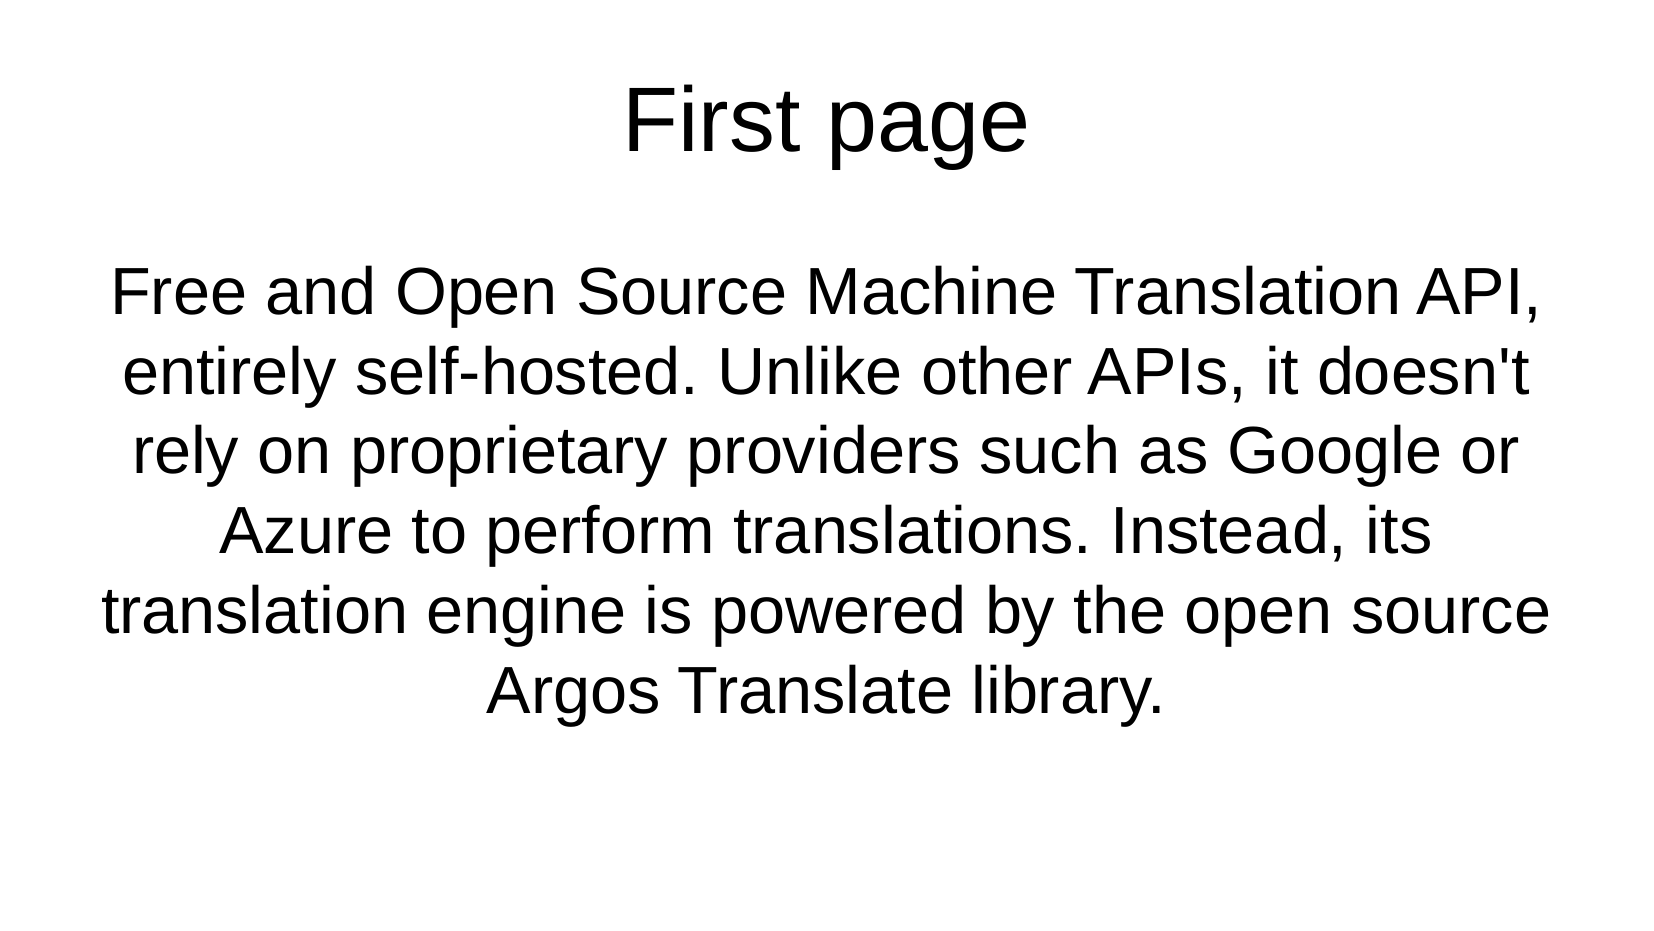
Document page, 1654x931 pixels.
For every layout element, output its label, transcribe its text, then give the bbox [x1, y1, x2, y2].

title First page [82, 37, 1571, 193]
subtitle Free and Open Source Machine Translation API, entirely self-hosted. Unlike other APIs, it doesn't rely on proprietary providers such as Google or Azure to perform translations. Instead, its translation engine is powered by the open source Argos Translate library. [82, 217, 1571, 757]
